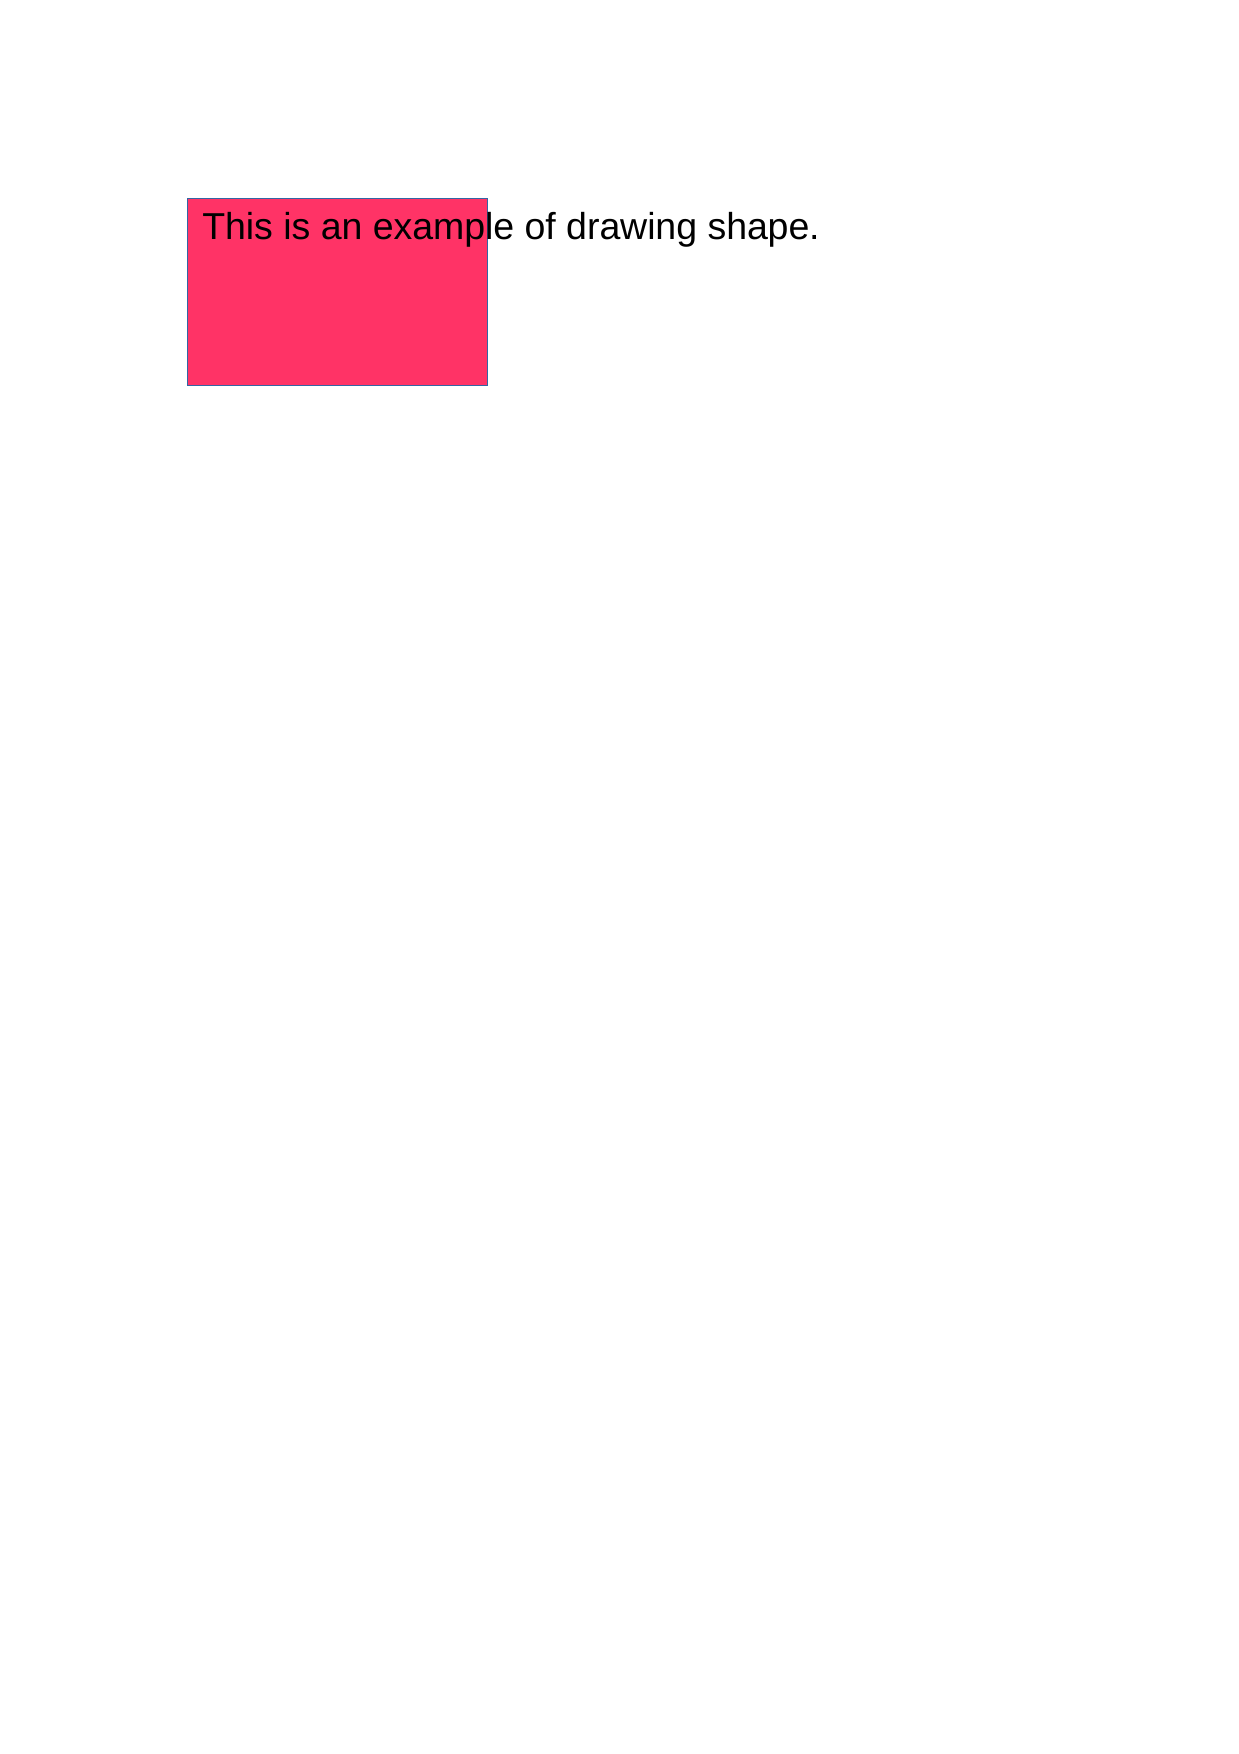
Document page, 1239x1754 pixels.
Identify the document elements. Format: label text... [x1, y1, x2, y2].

text_box This is an example of drawing shape. [187, 198, 488, 386]
